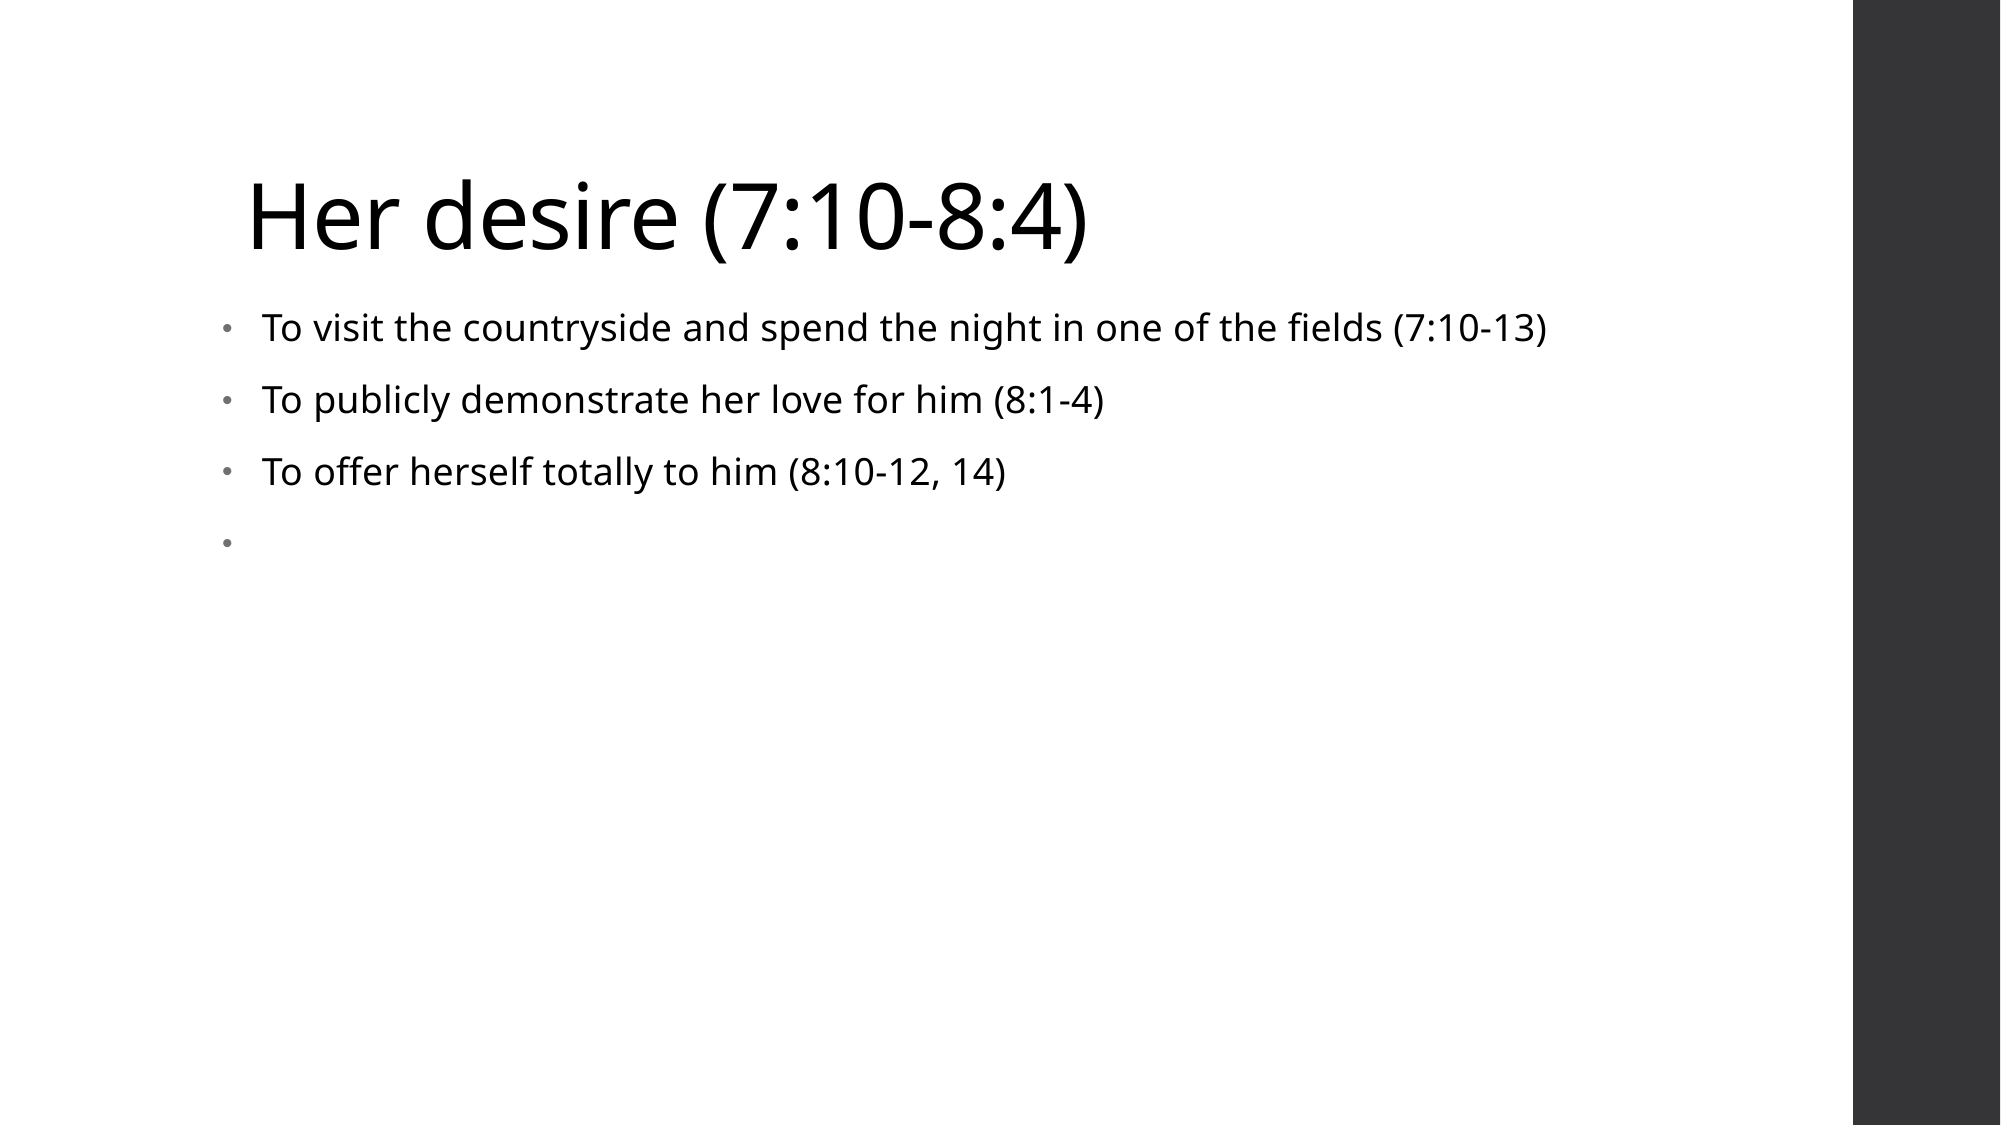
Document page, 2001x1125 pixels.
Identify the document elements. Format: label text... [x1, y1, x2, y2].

title Her desire (7:10-8:4) [206, 60, 1797, 278]
list To visit the countryside and spend the night in one of the fields (7:10-13) To publicly demonstrate her love for him (8:1-4) To offer herself totally to him (8:10-12, 14) [206, 299, 1617, 1014]
